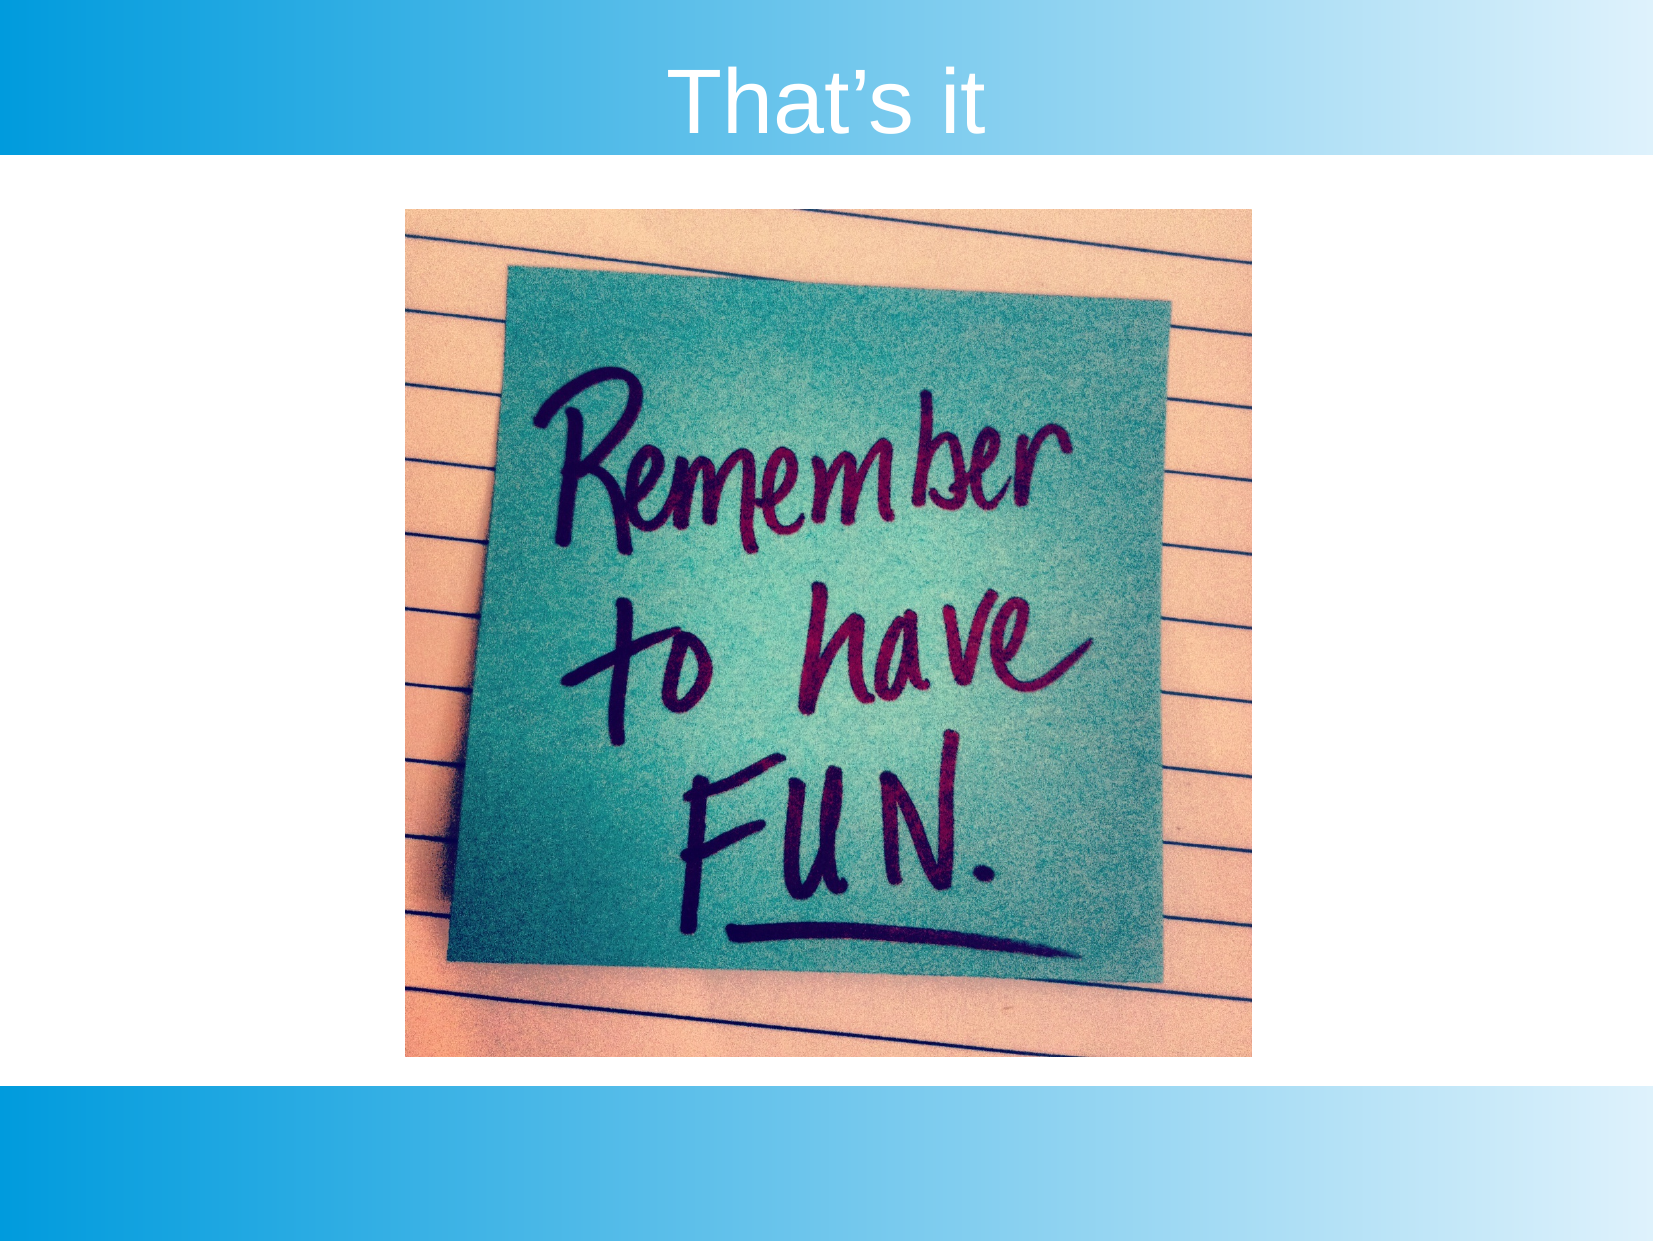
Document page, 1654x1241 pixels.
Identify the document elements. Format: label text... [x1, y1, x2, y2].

title That’s it [82, 49, 1571, 155]
picture [405, 209, 1252, 1057]
